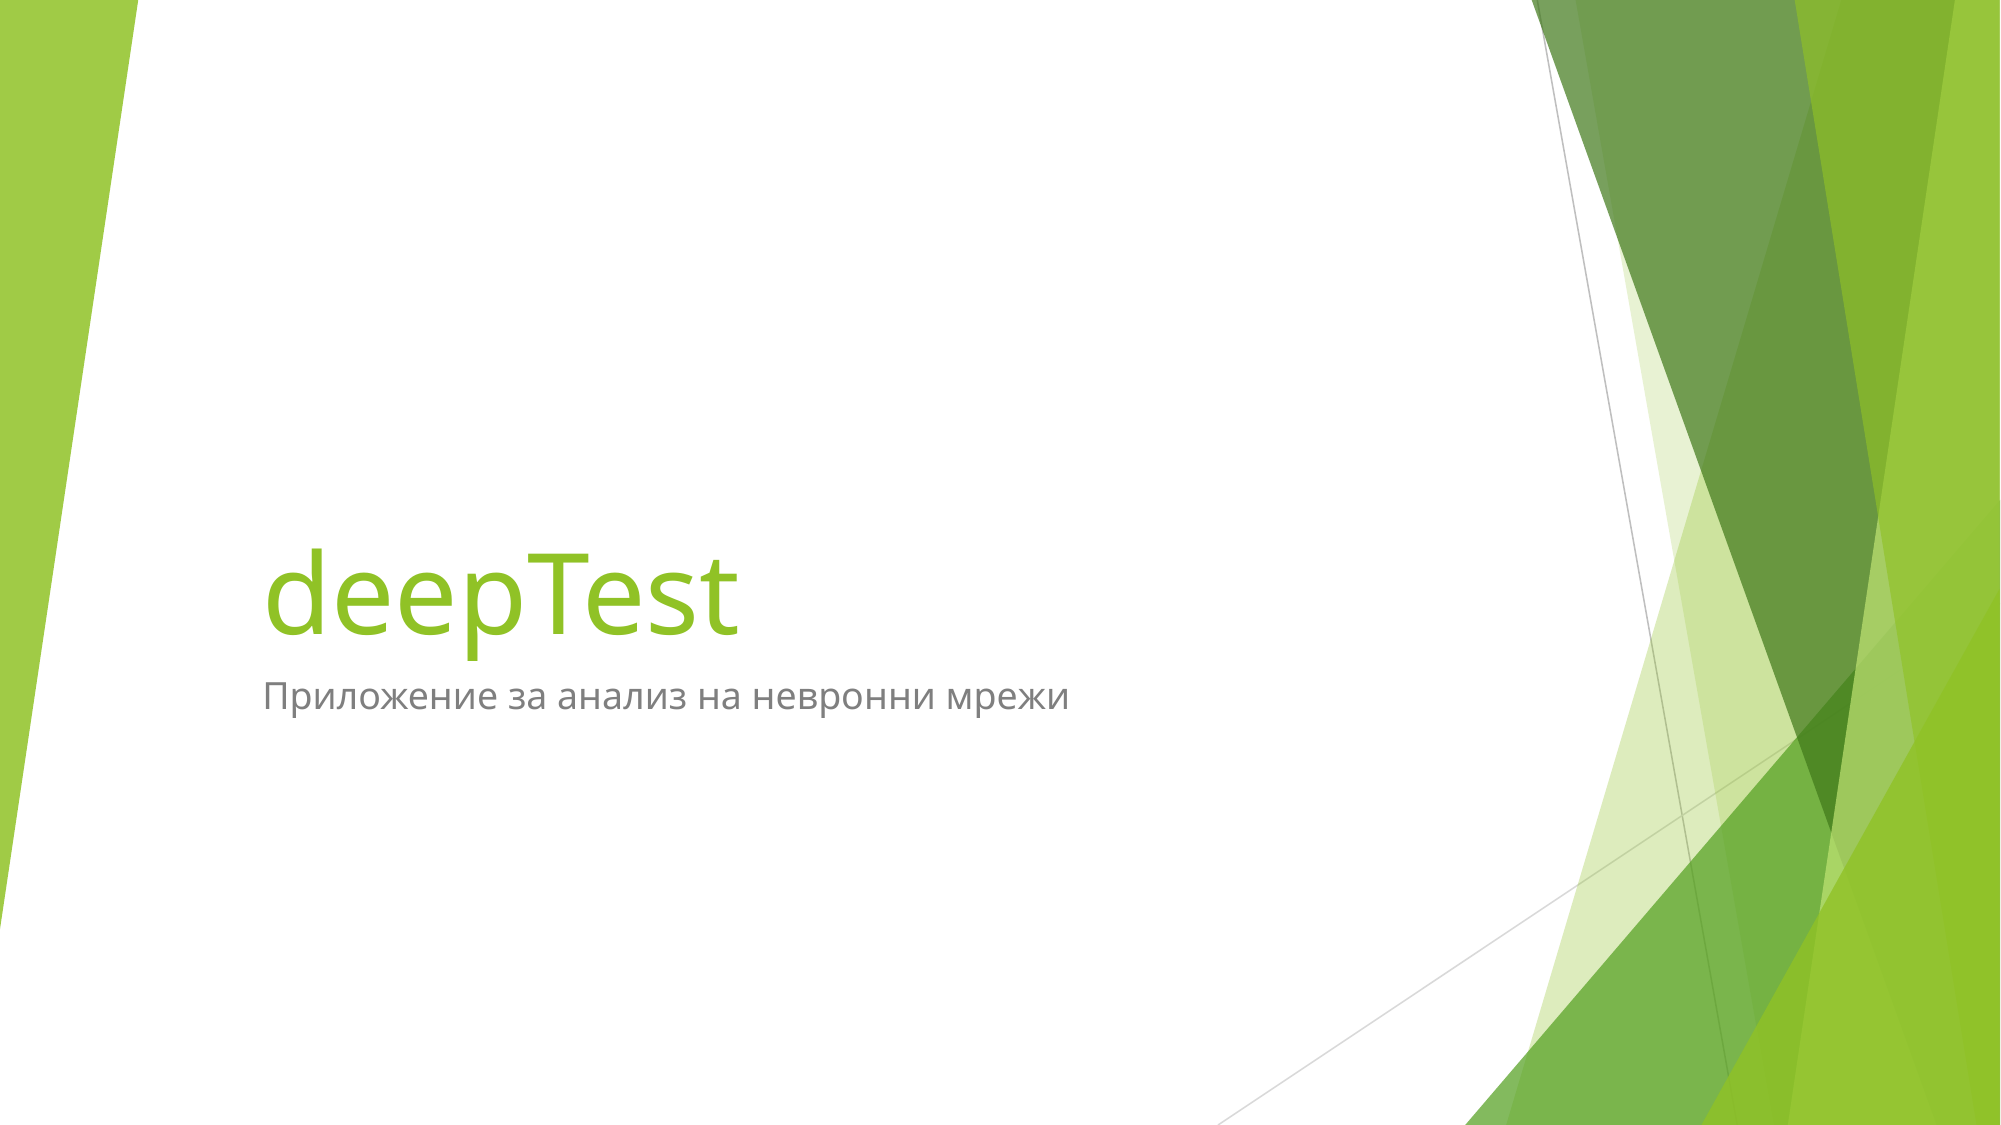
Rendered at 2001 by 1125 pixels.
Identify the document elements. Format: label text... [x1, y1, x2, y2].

title deepTest [247, 394, 1522, 664]
subtitle Приложение за анализ на невронни мрежи [247, 664, 1522, 845]
